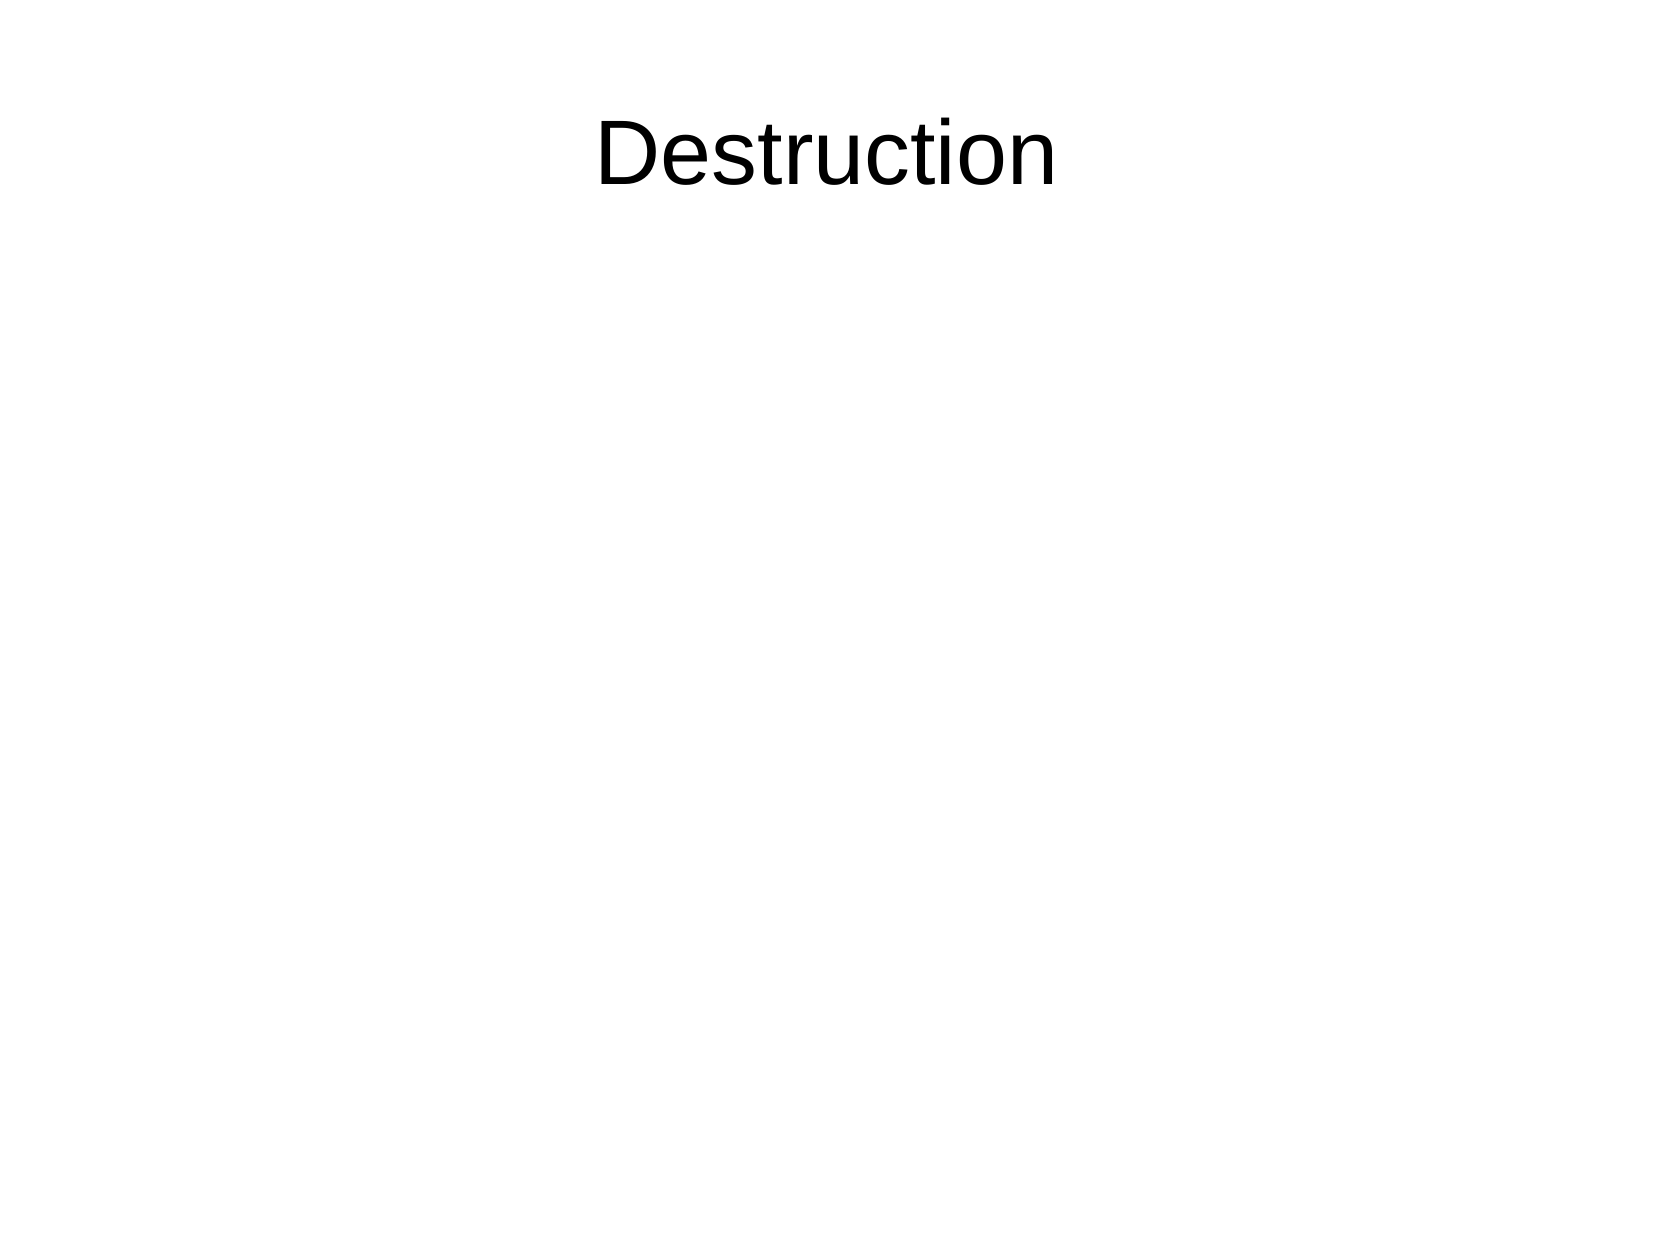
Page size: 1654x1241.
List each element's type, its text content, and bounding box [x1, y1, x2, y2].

title Destruction [82, 49, 1571, 257]
